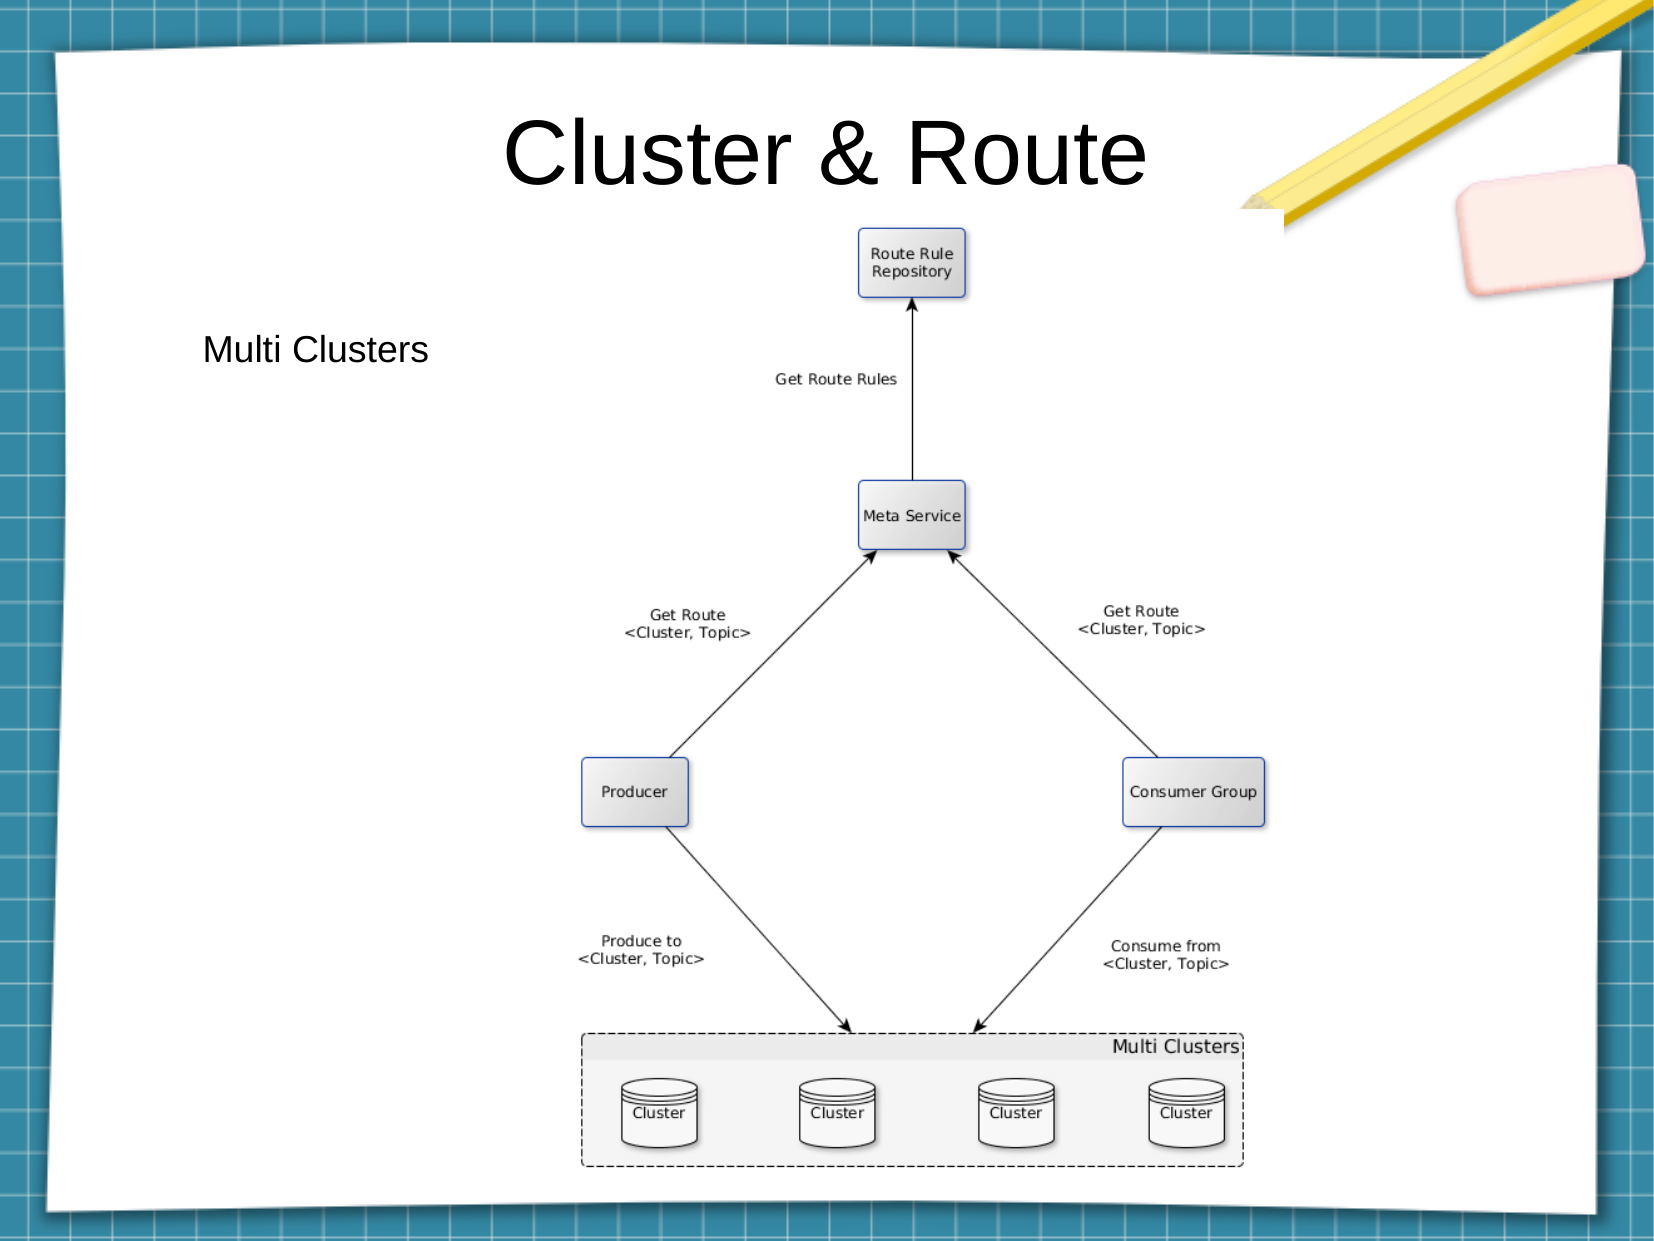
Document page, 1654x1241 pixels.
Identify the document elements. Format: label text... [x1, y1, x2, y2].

text_box Multi Clusters [187, 321, 548, 421]
picture [0, 0, 1654, 1241]
title Cluster & Route [82, 49, 1571, 257]
